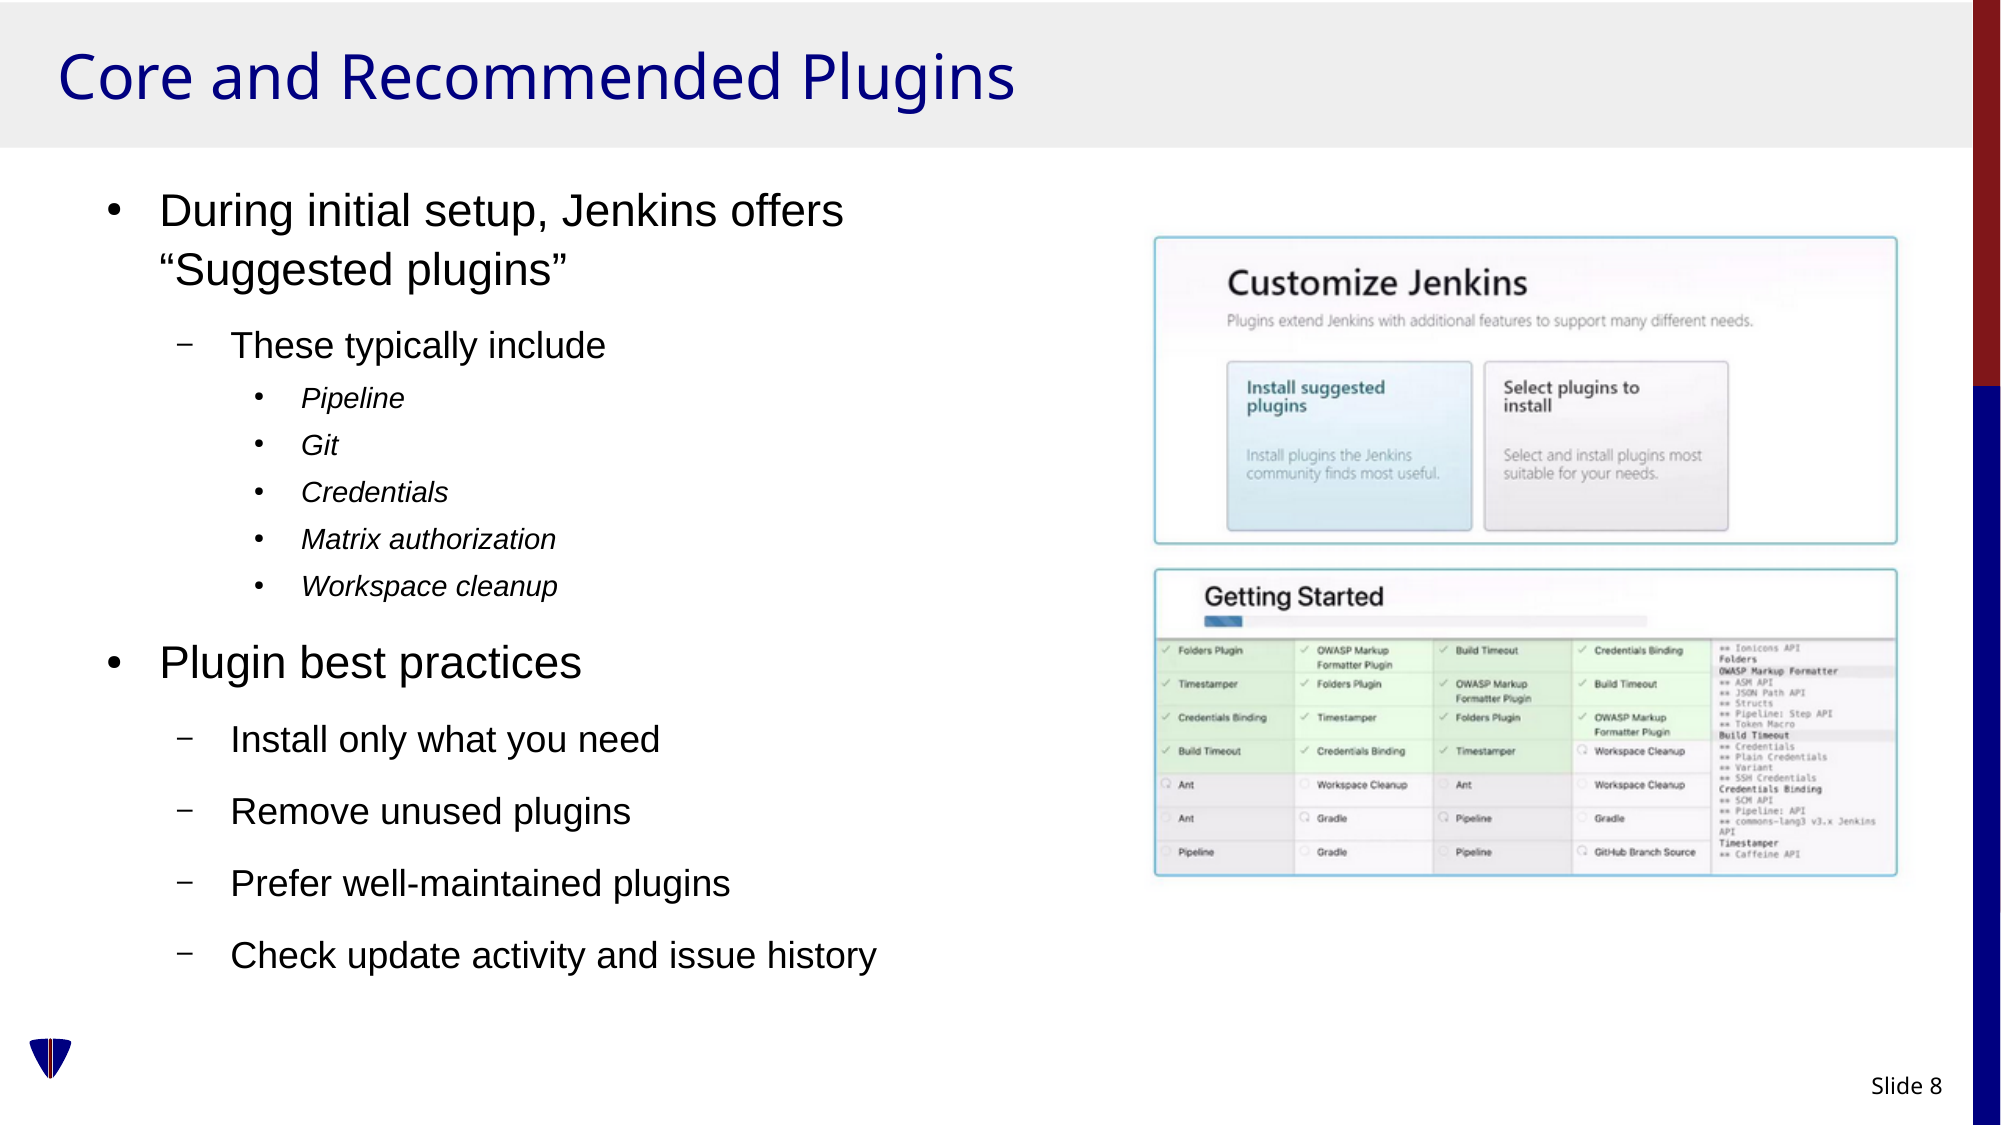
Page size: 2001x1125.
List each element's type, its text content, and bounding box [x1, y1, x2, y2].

picture [1117, 225, 1920, 907]
list During initial setup, Jenkins offers “Suggested plugins” These typically include Pipeline Git Credentials Matrix authorization Workspace cleanup Plugin best practices Install only what you need Remove unused plugins Prefer well-maintained plugins Check update activity and issue history [88, 177, 1004, 1034]
title Core and Recommended Plugins [0, 2, 1973, 148]
